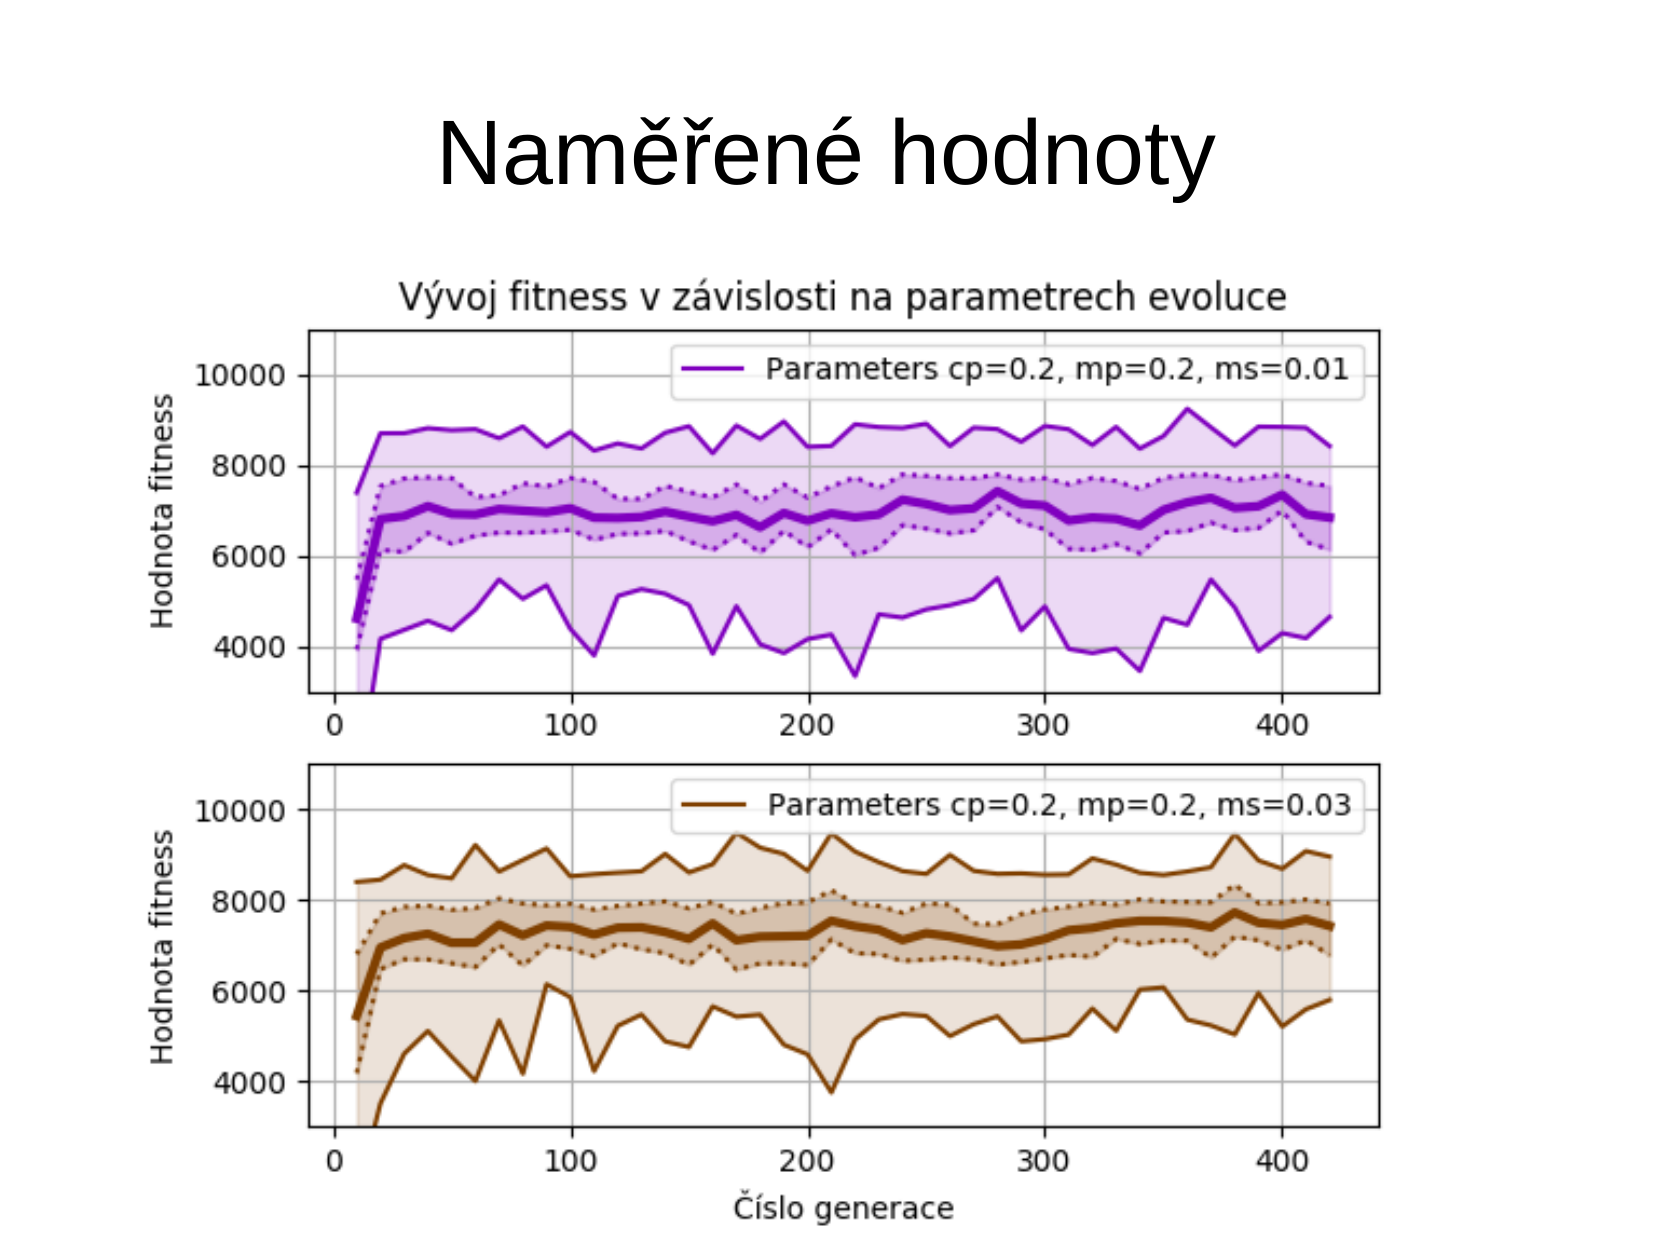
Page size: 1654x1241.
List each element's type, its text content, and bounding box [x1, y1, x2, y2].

picture [136, 205, 1517, 1241]
title Naměřené hodnoty [82, 49, 1571, 257]
